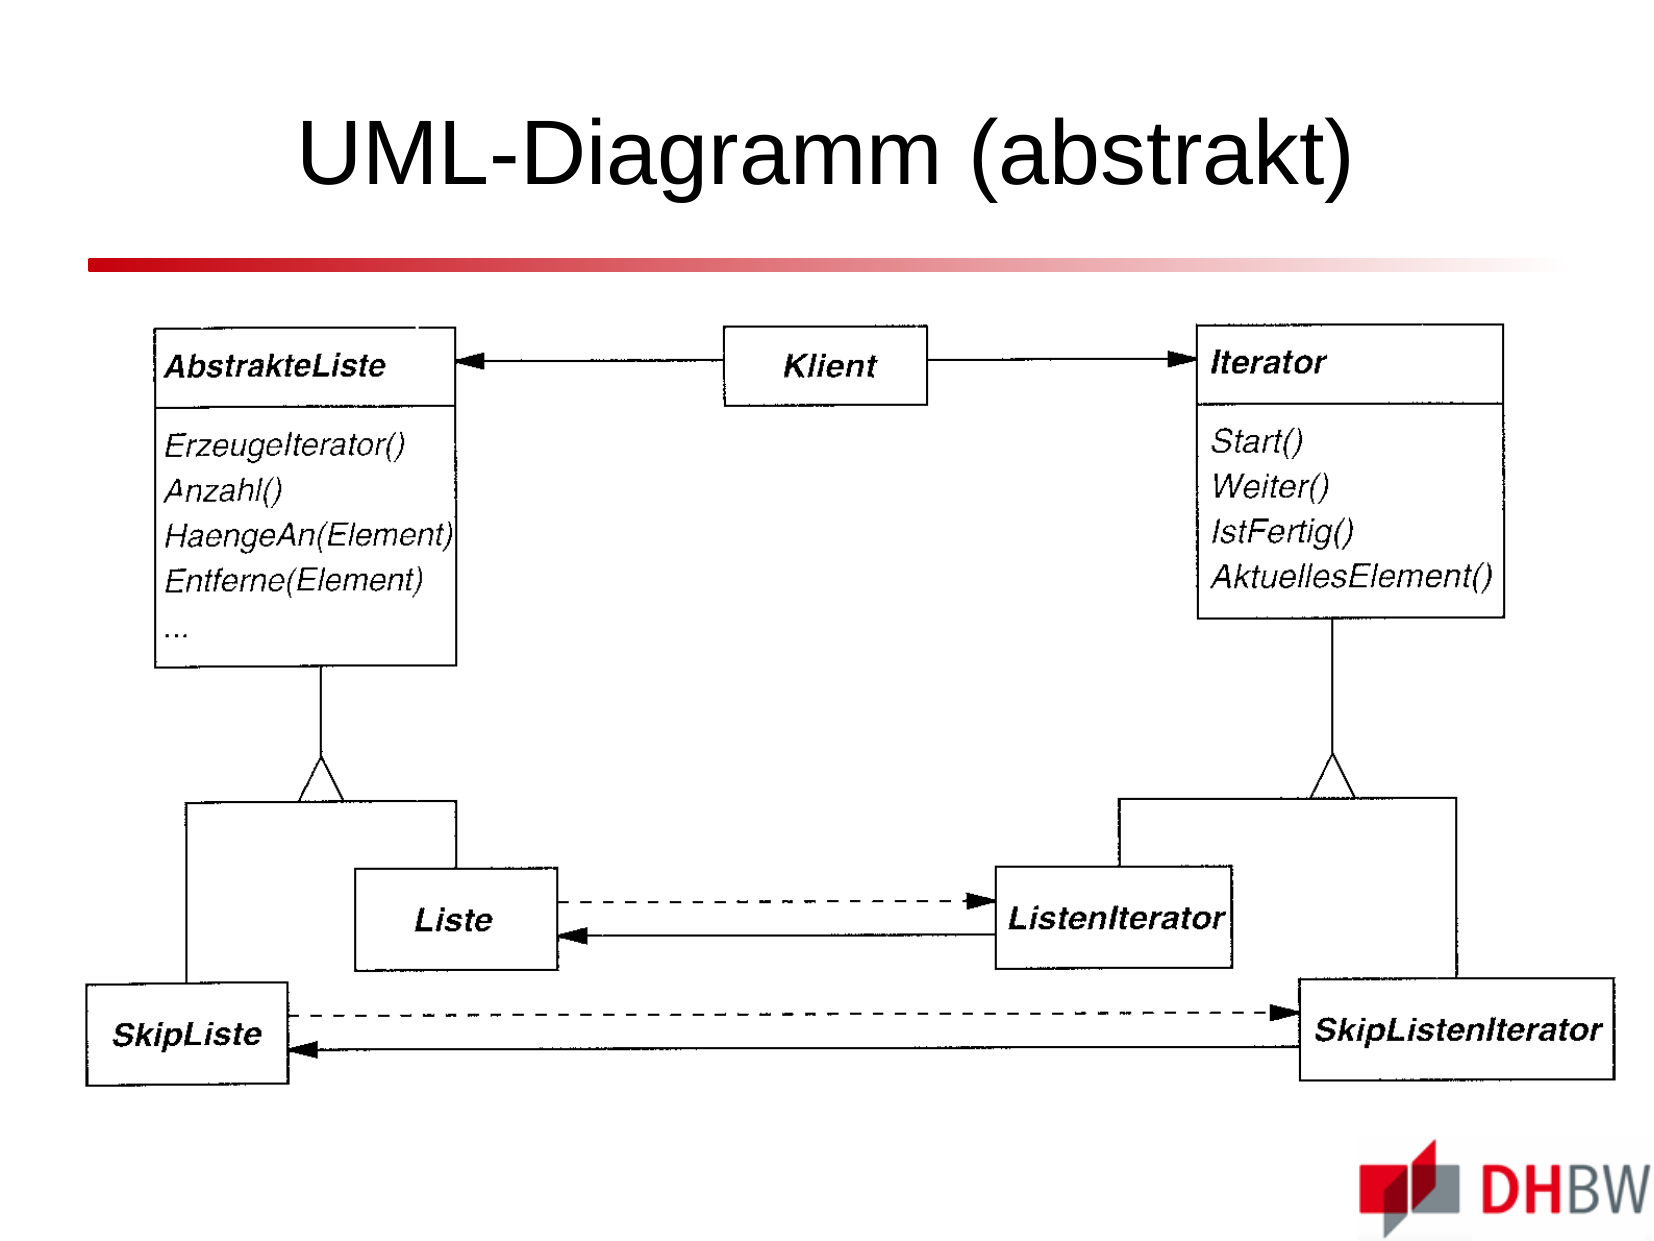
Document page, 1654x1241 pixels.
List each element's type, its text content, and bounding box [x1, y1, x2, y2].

title UML-Diagramm (abstrakt) [82, 56, 1571, 250]
chart [75, 312, 1625, 1093]
picture [1358, 1137, 1652, 1241]
